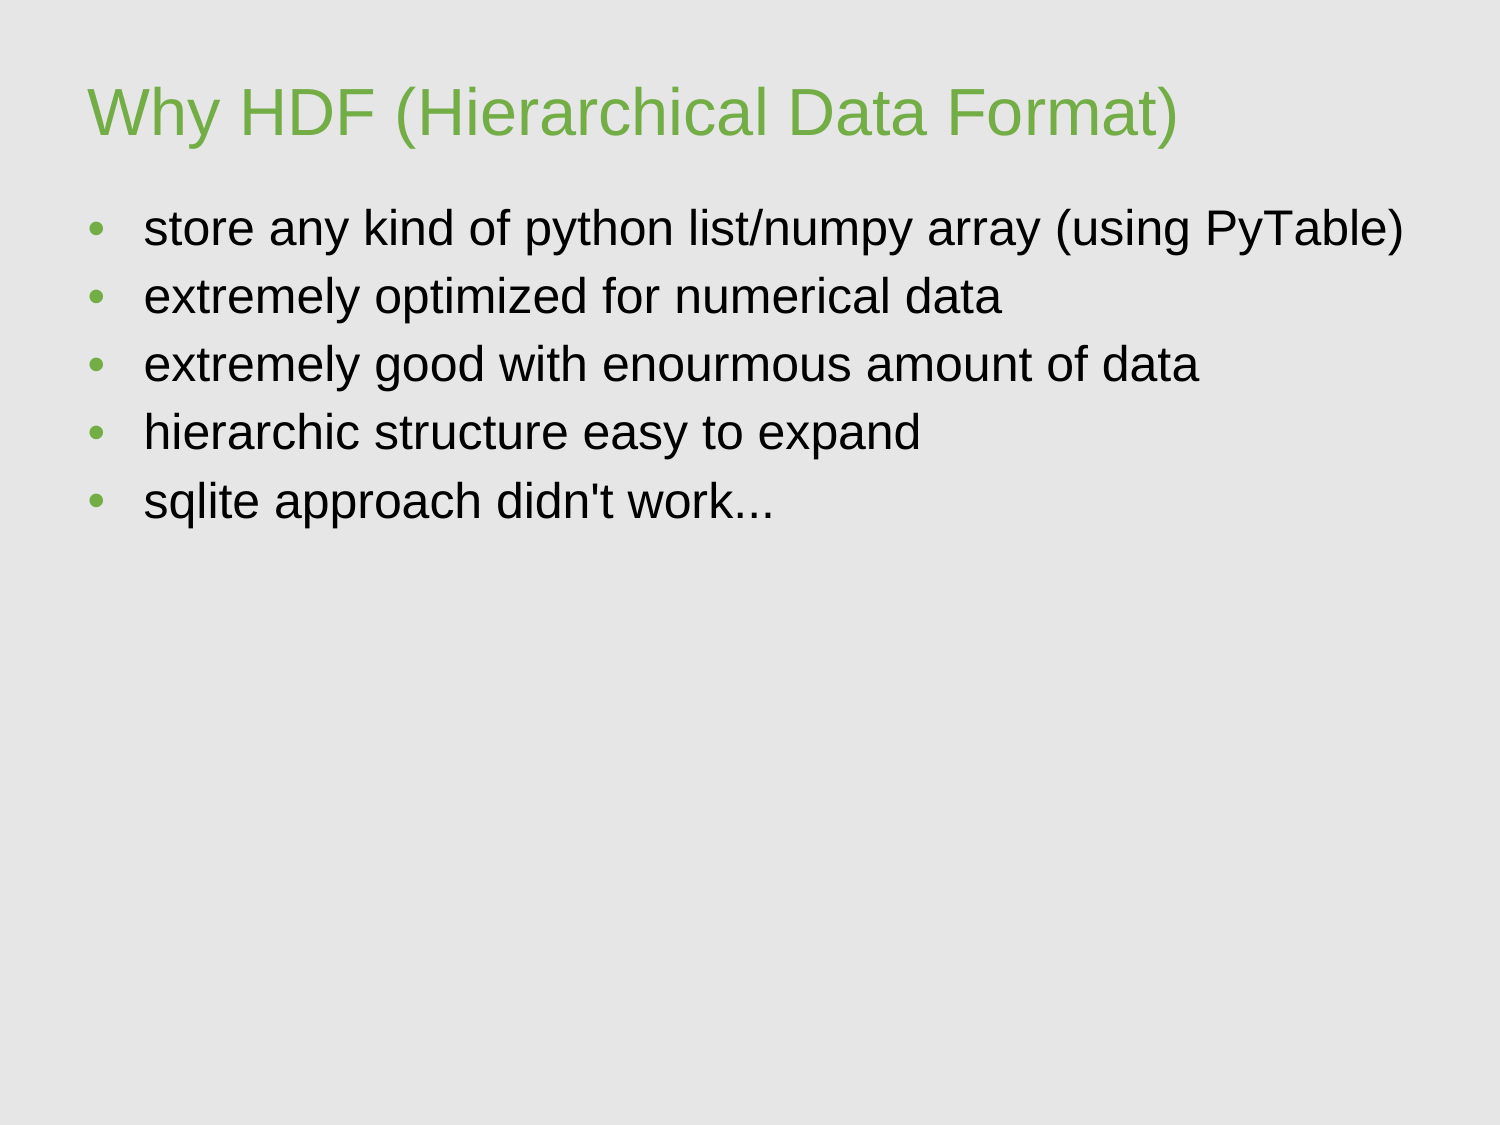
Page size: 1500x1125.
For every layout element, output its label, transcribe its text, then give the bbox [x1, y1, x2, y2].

list store any kind of python list/numpy array (using PyTable) extremely optimized for numerical data extremely good with enourmous amount of data hierarchic structure easy to expand sqlite approach didn't work... [87, 199, 1426, 928]
title Why HDF (Hierarchical Data Format) [87, 50, 1426, 176]
